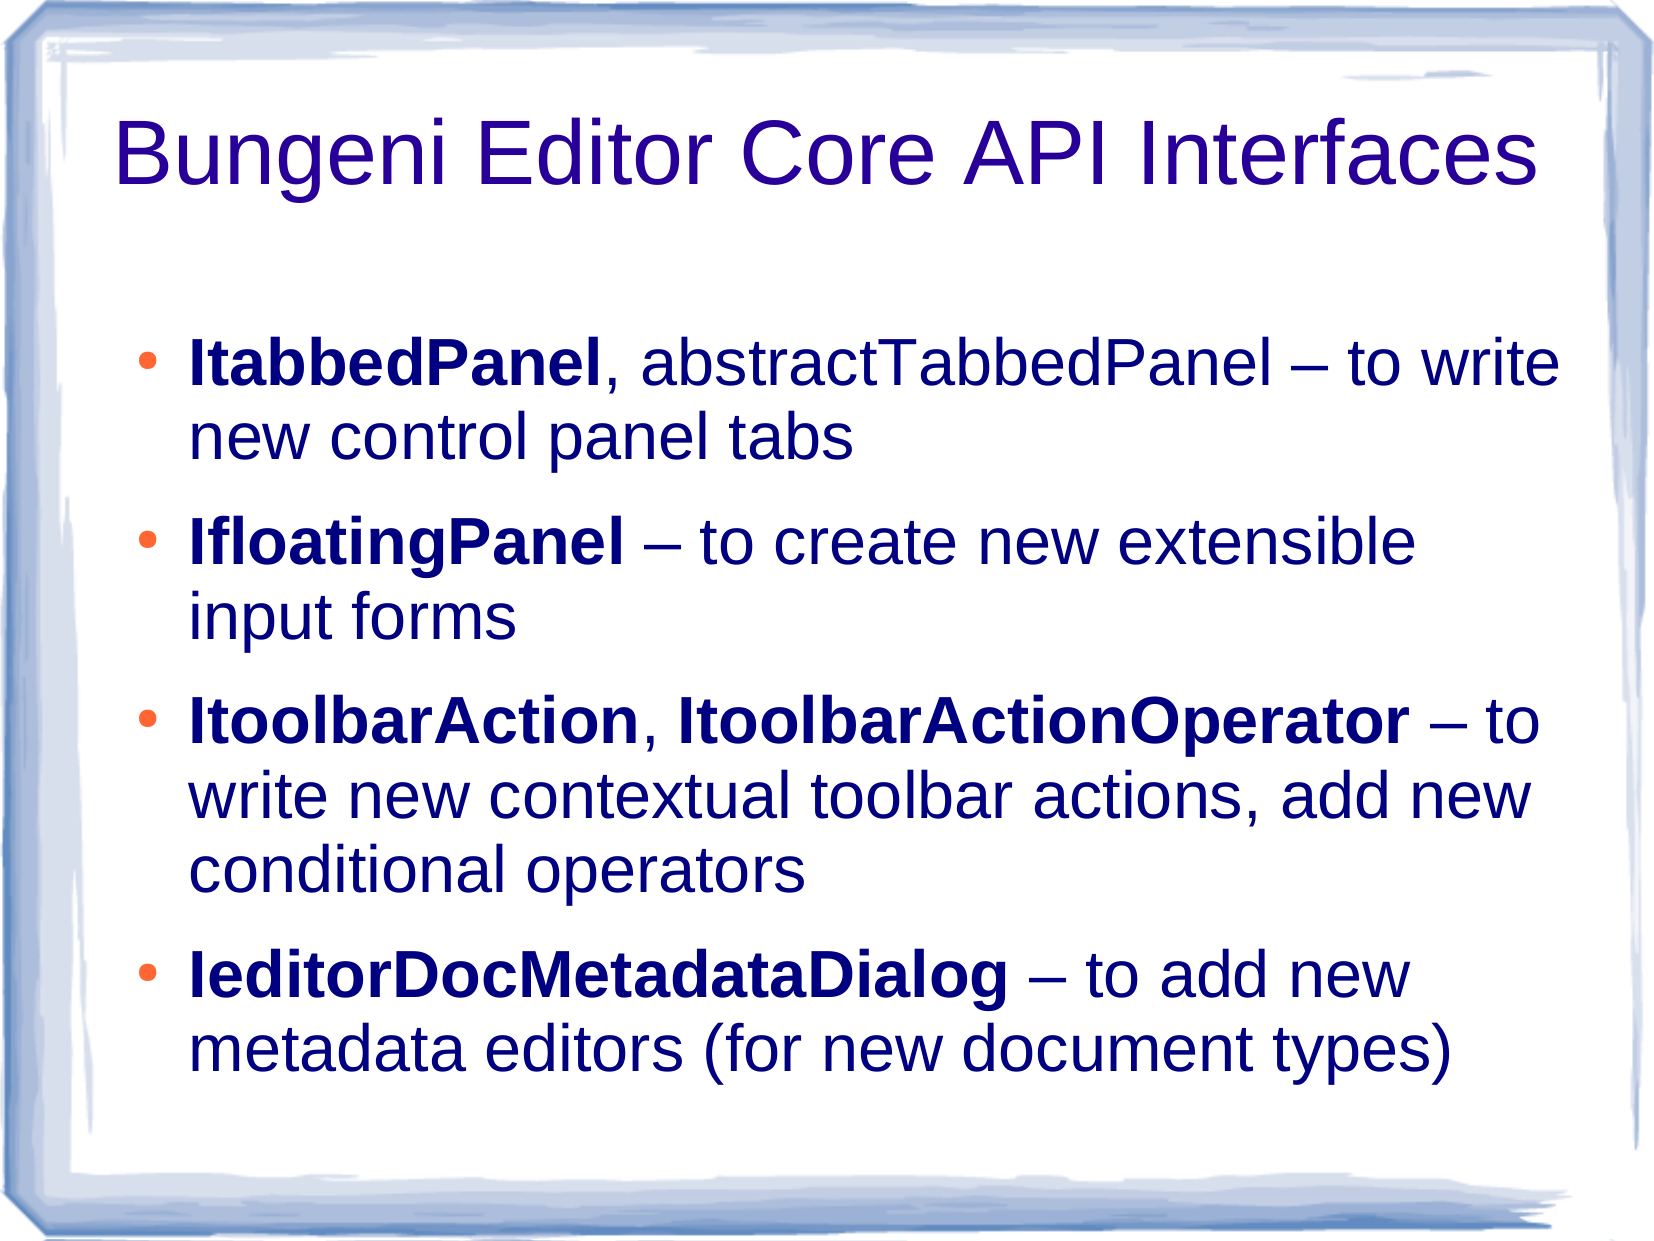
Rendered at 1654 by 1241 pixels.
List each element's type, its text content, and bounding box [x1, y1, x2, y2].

picture [0, 0, 1654, 1241]
title Bungeni Editor Core API Interfaces [82, 49, 1571, 257]
list ItabbedPanel, abstractTabbedPanel – to write new control panel tabs IfloatingPanel – to create new extensible input forms ItoolbarAction, ItoolbarActionOperator – to write new contextual toolbar actions, add new conditional operators IeditorDocMetadataDialog – to add new metadata editors (for new document types) [118, 324, 1571, 1085]
